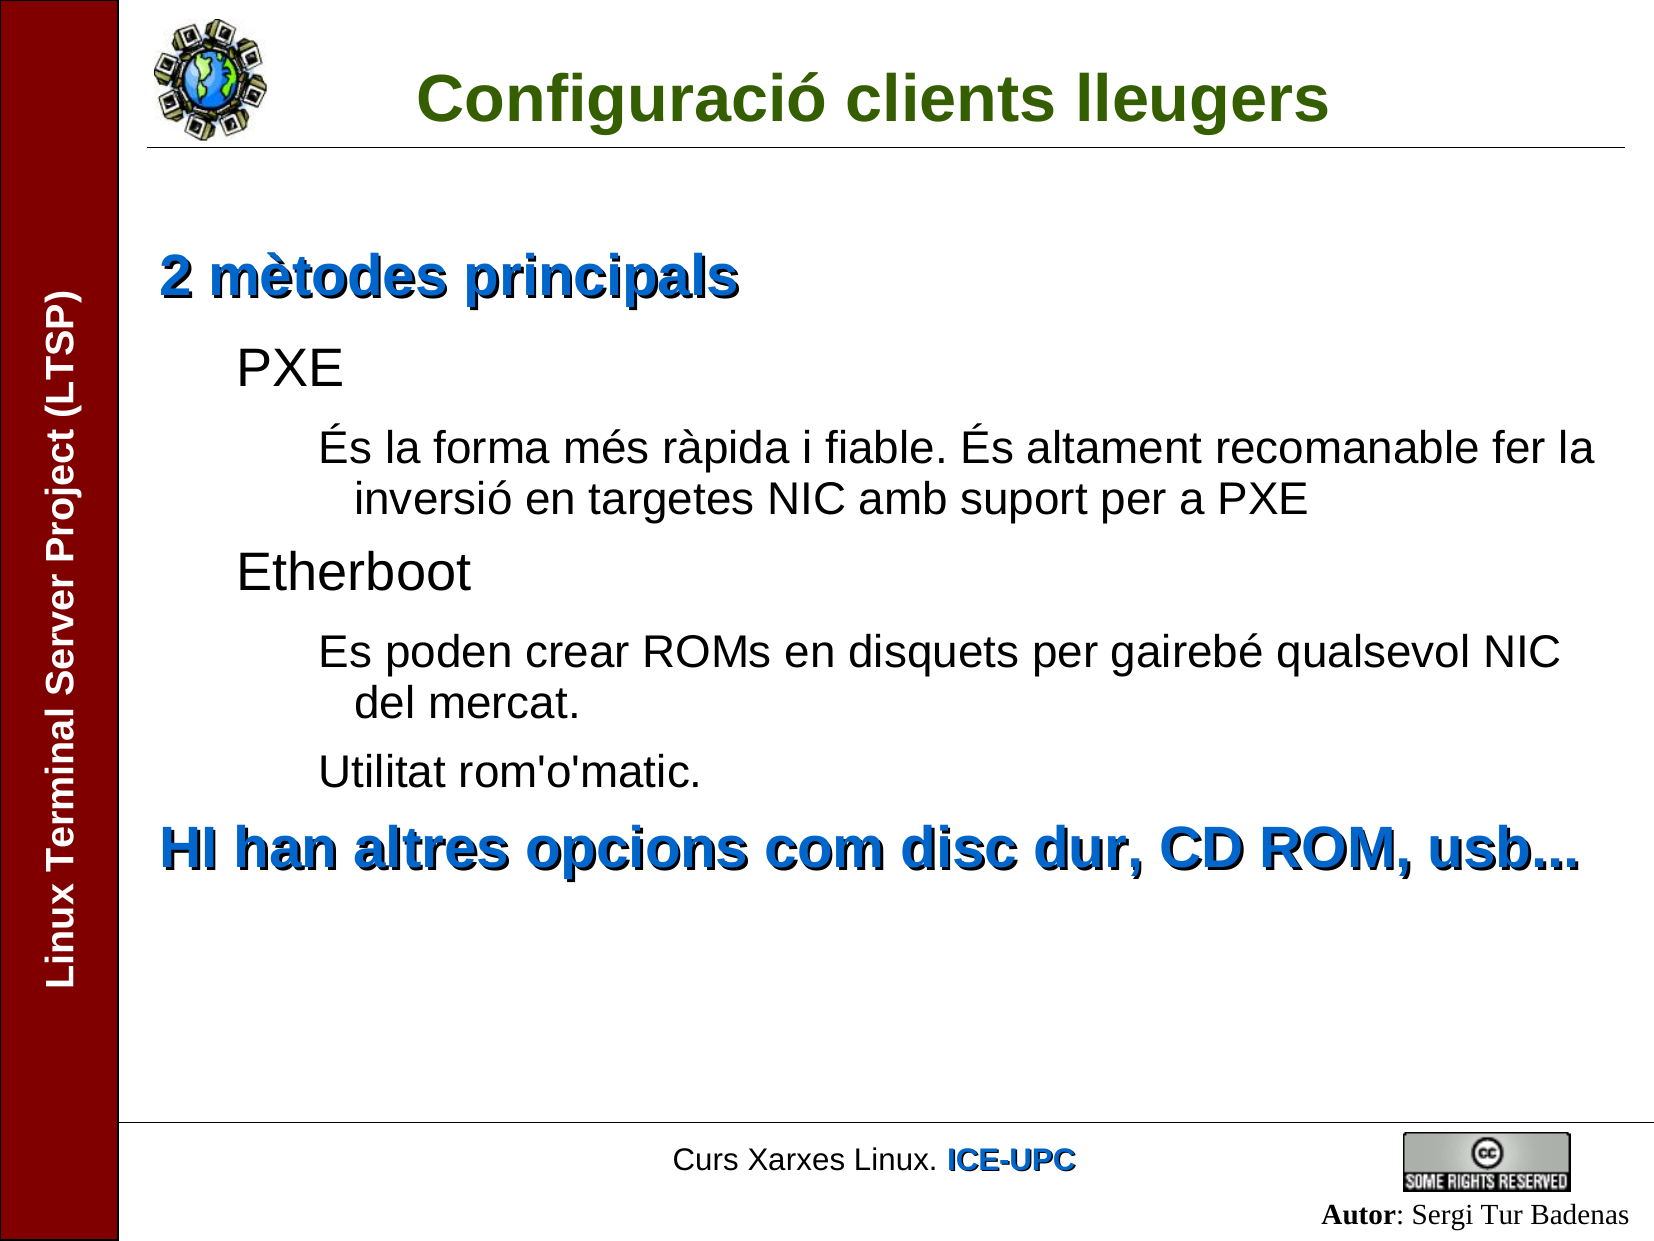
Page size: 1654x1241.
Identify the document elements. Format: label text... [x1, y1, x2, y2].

picture [1403, 1132, 1571, 1192]
list 2 mètodes principals PXE És la forma més ràpida i fiable. És altament recomanable fer la inversió en targetes NIC amb suport per a PXE Etherboot Es poden crear ROMs en disquets per gairebé qualsevol NIC del mercat. Utilitat rom'o'matic. HI han altres opcions com disc dur, CD ROM, usb... [141, 242, 1630, 1093]
title Configuració clients lleugers [129, 49, 1619, 148]
picture [154, 19, 268, 49]
